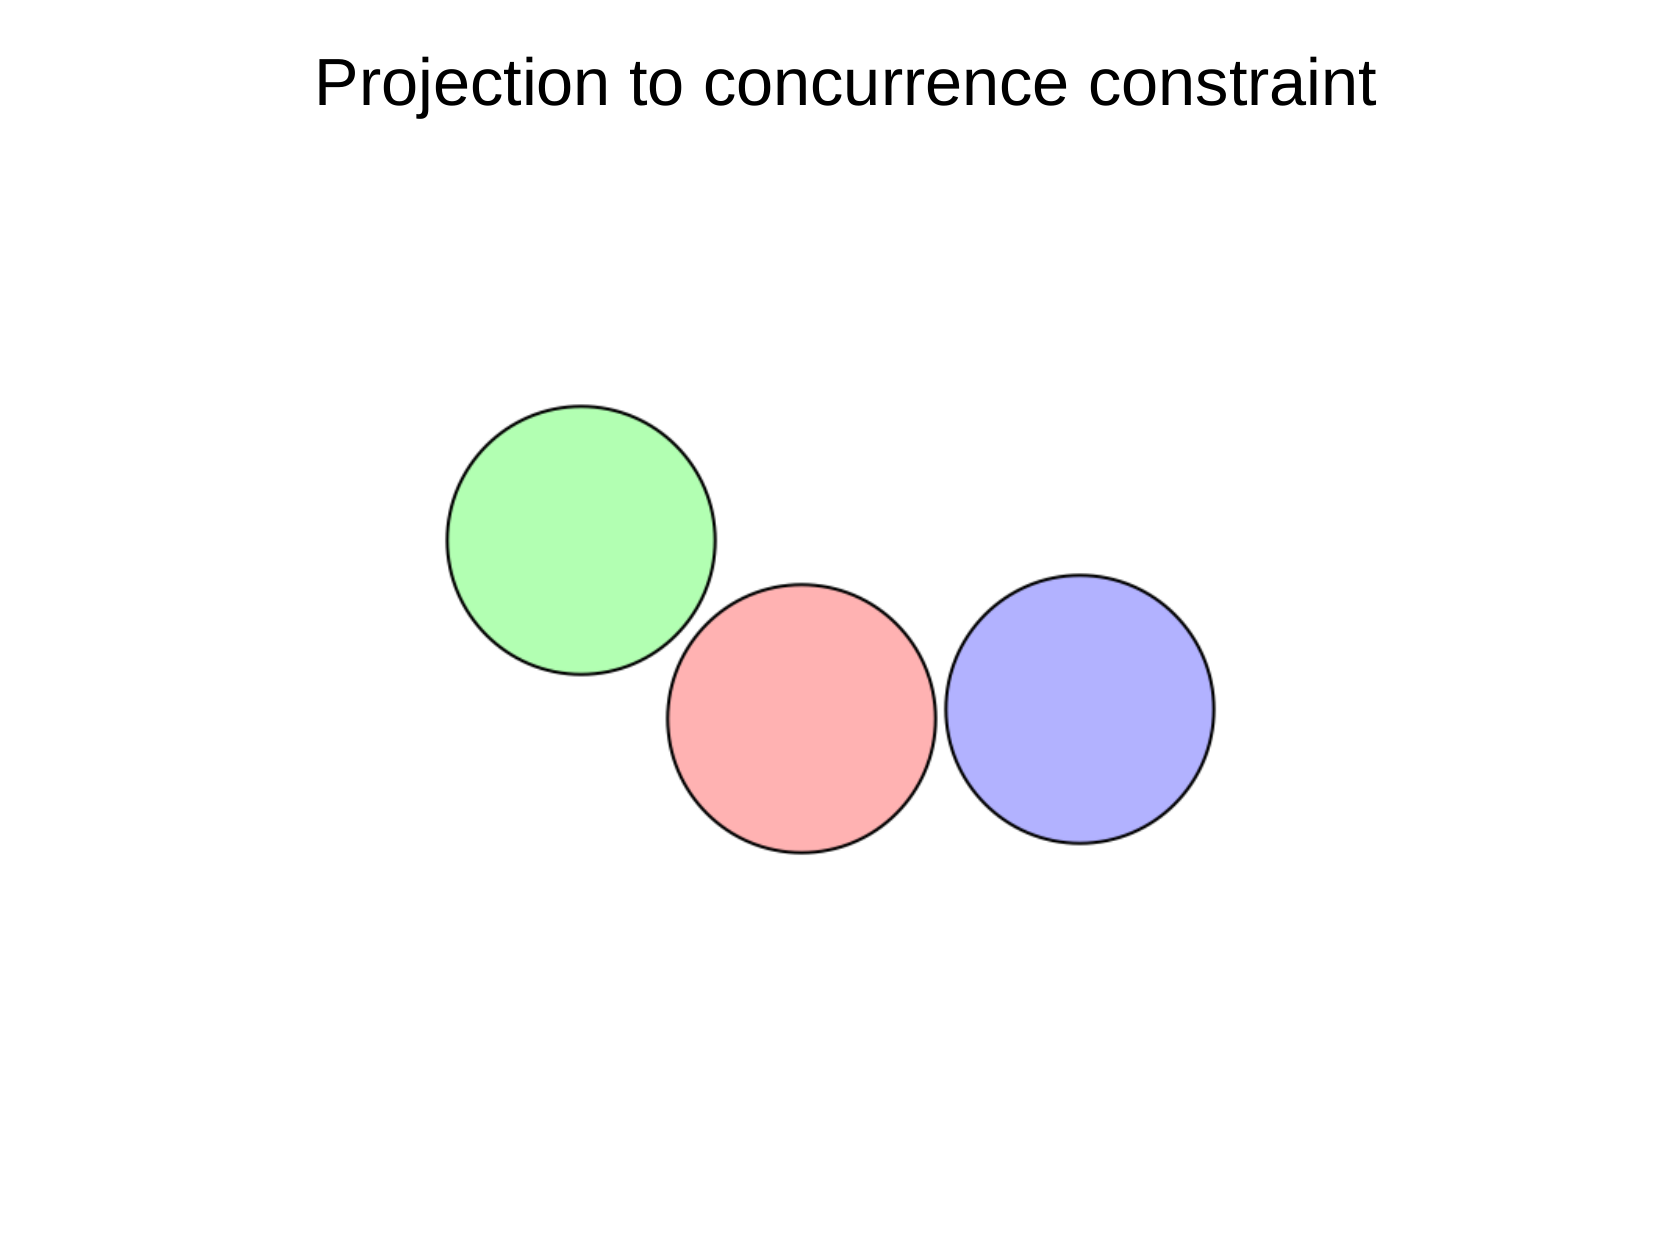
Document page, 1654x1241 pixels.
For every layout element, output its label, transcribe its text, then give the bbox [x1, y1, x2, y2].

picture [372, 292, 1310, 963]
text_box Projection to concurrence constraint [300, 37, 1426, 128]
